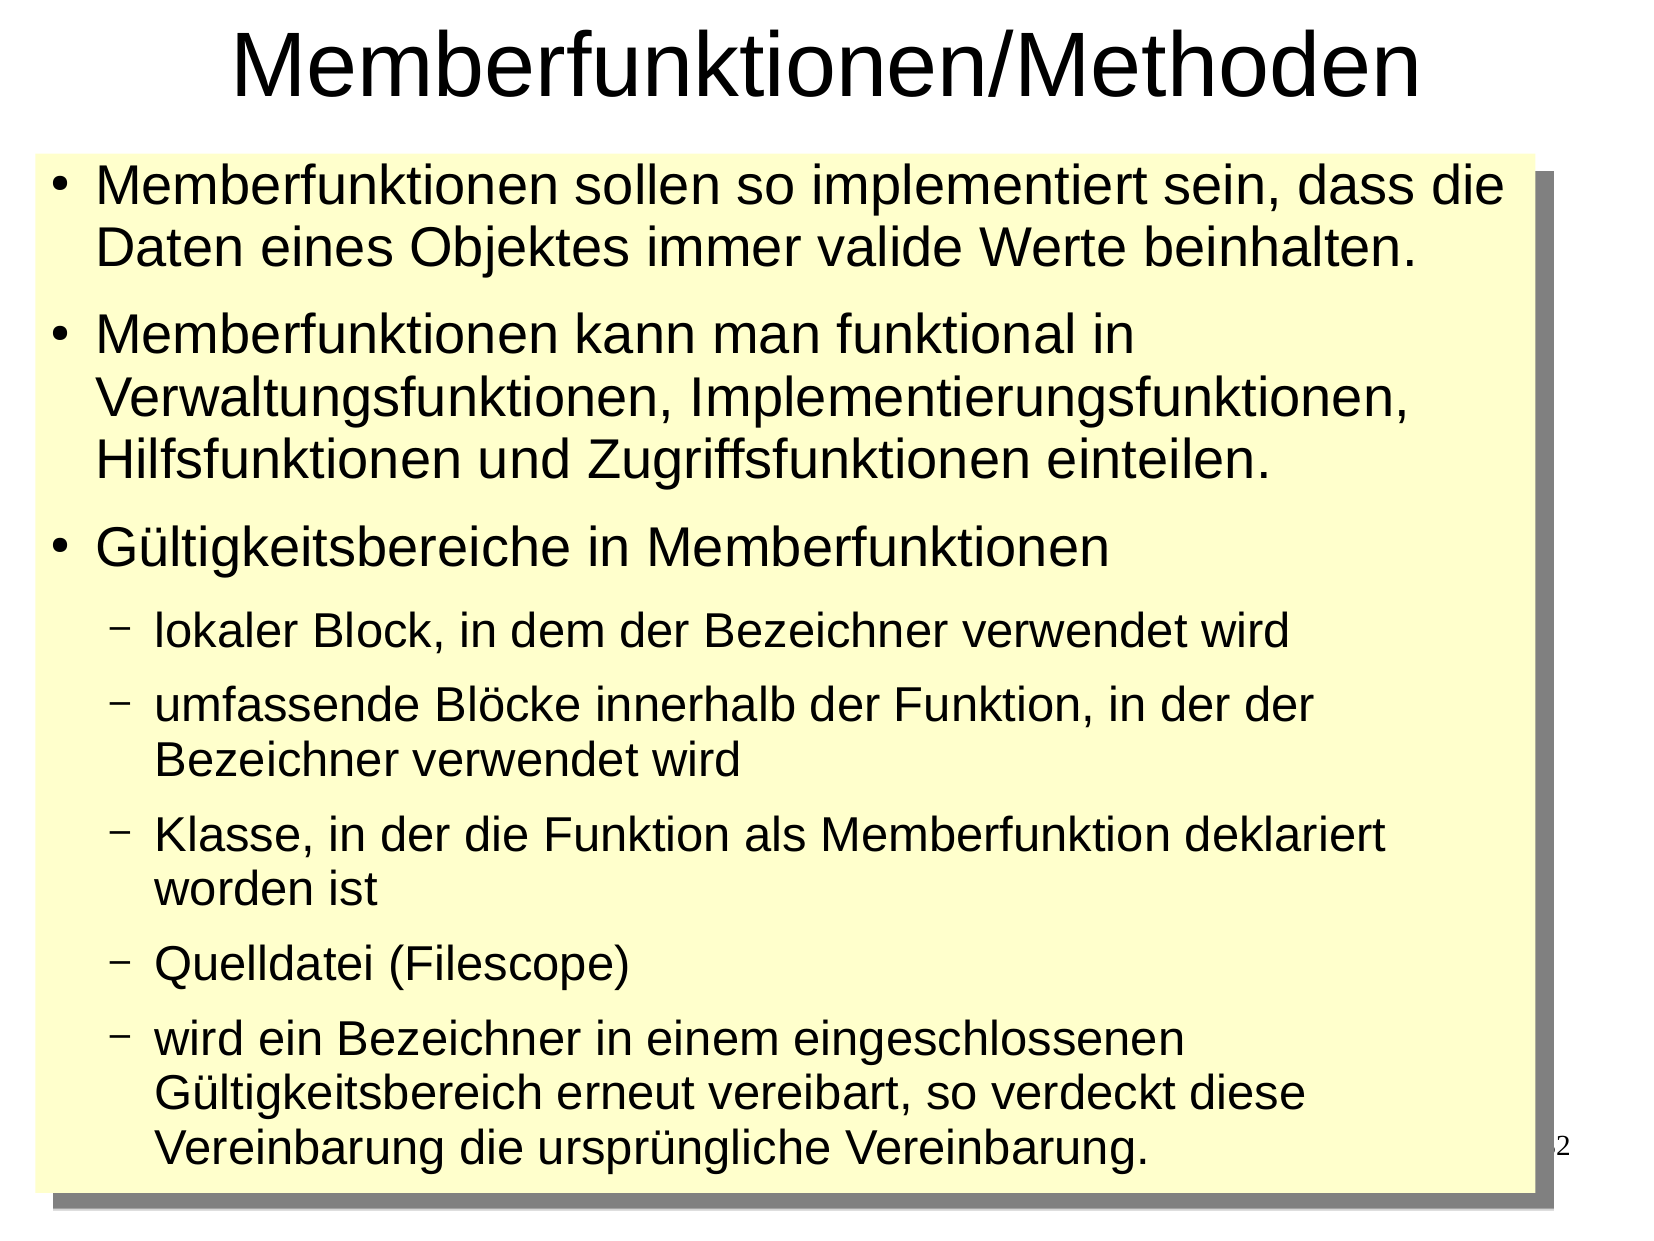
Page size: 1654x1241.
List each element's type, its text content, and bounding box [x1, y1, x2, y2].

list Memberfunktionen sollen so implementiert sein, dass die Daten eines Objektes immer valide Werte beinhalten. Memberfunktionen kann man funktional in Verwaltungsfunktionen, Implementierungsfunktionen, Hilfsfunktionen und Zugriffsfunktionen einteilen. Gültigkeitsbereiche in Memberfunktionen lokaler Block, in dem der Bezeichner verwendet wird umfassende Blöcke innerhalb der Funktion, in der der Bezeichner verwendet wird Klasse, in der die Funktion als Memberfunktion deklariert worden ist Quelldatei (Filescope) wird ein Bezeichner in einem eingeschlossenen Gültigkeitsbereich erneut vereibart, so verdeckt diese Vereinbarung die ursprüngliche Vereinbarung. [35, 153, 1536, 1193]
title Memberfunktionen/Methoden [82, 0, 1571, 168]
